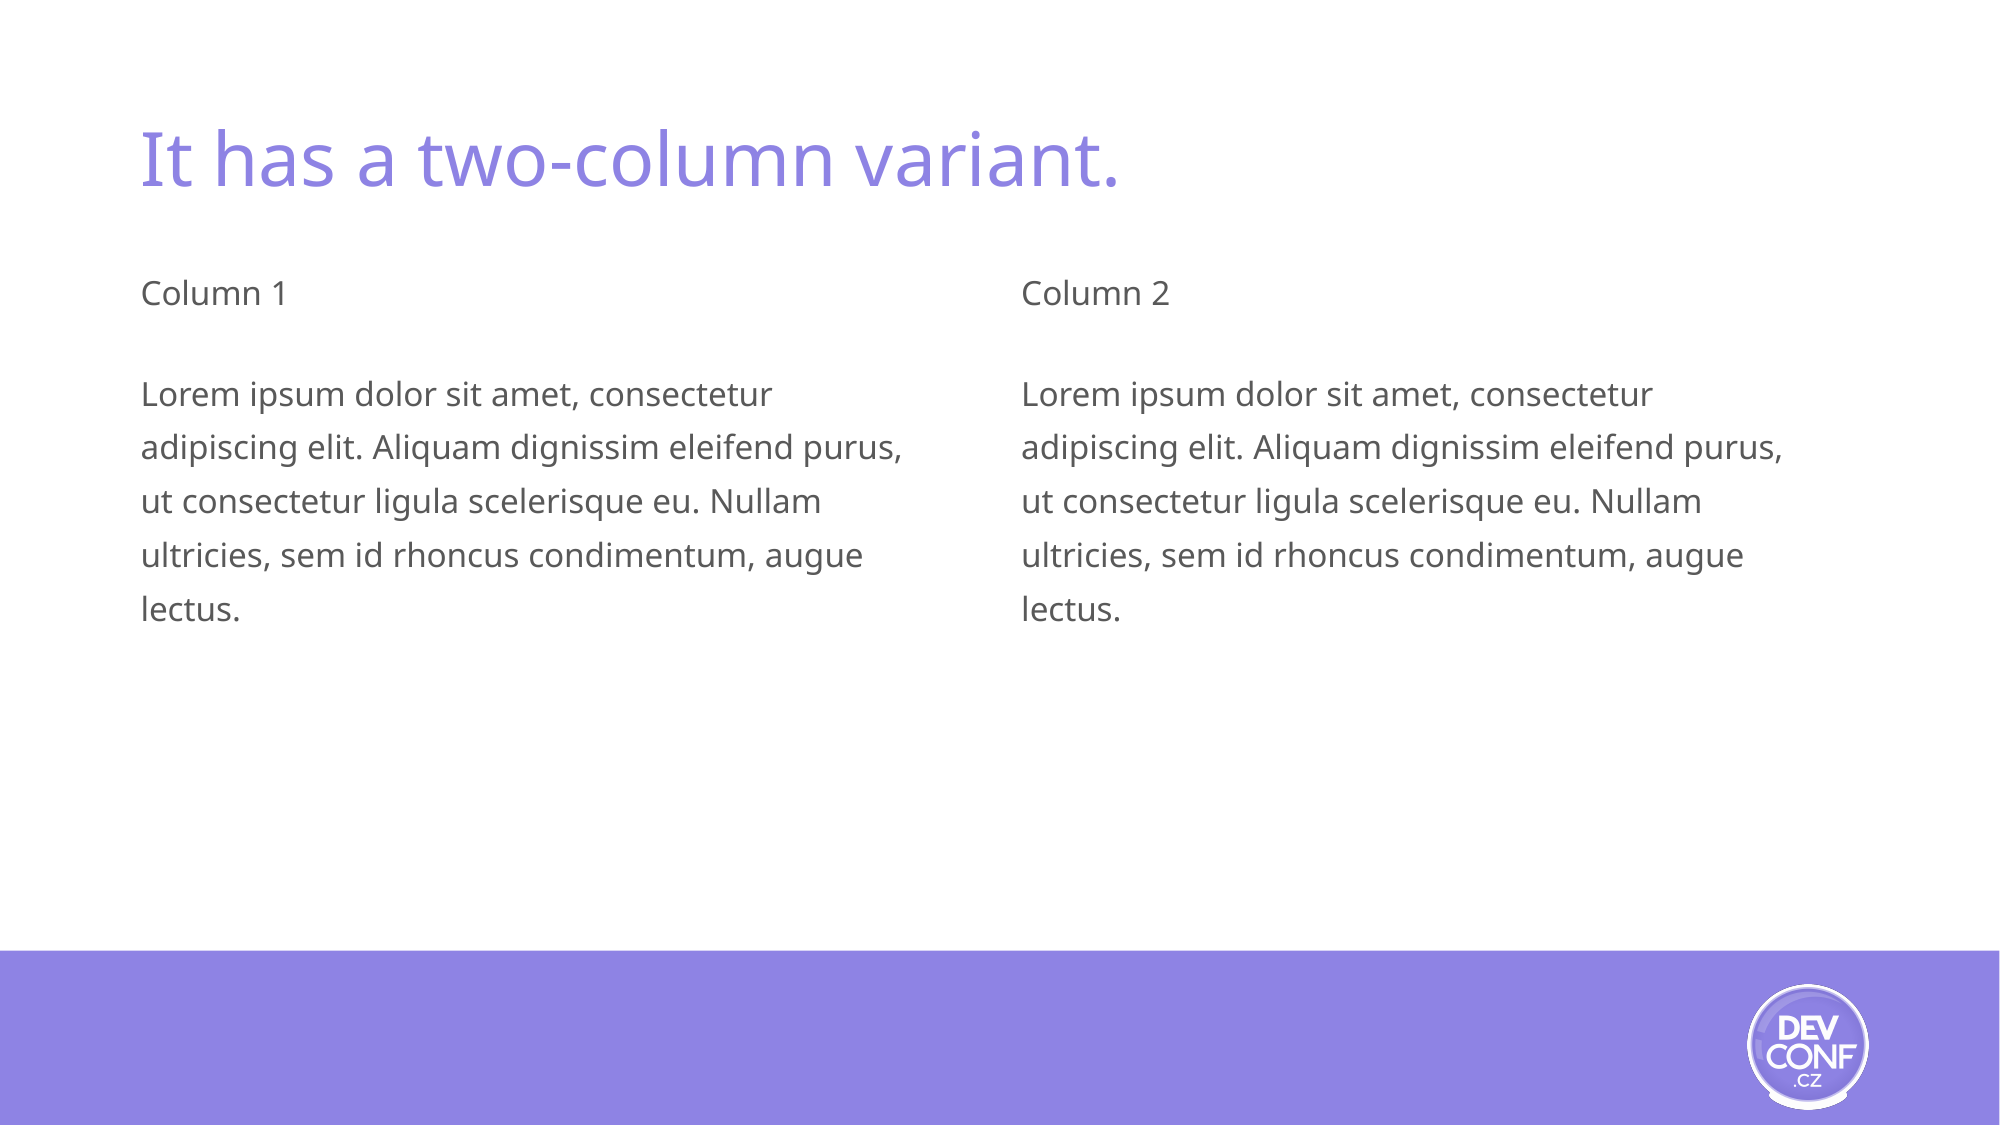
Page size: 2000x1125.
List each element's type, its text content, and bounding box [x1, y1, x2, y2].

picture [1747, 984, 1869, 1110]
list Lorem ipsum dolor sit amet, consectetur adipiscing elit. Aliquam dignissim eleifend purus, ut consectetur ligula scelerisque eu. Nullam ultricies, sem id rhoncus condimentum, augue lectus. [140, 358, 910, 937]
subtitle Column 2 [1021, 261, 1791, 320]
title It has a two-column variant. [140, 93, 1791, 219]
list Lorem ipsum dolor sit amet, consectetur adipiscing elit. Aliquam dignissim eleifend purus, ut consectetur ligula scelerisque eu. Nullam ultricies, sem id rhoncus condimentum, augue lectus. [1021, 358, 1791, 937]
subtitle Column 1 [140, 261, 910, 320]
